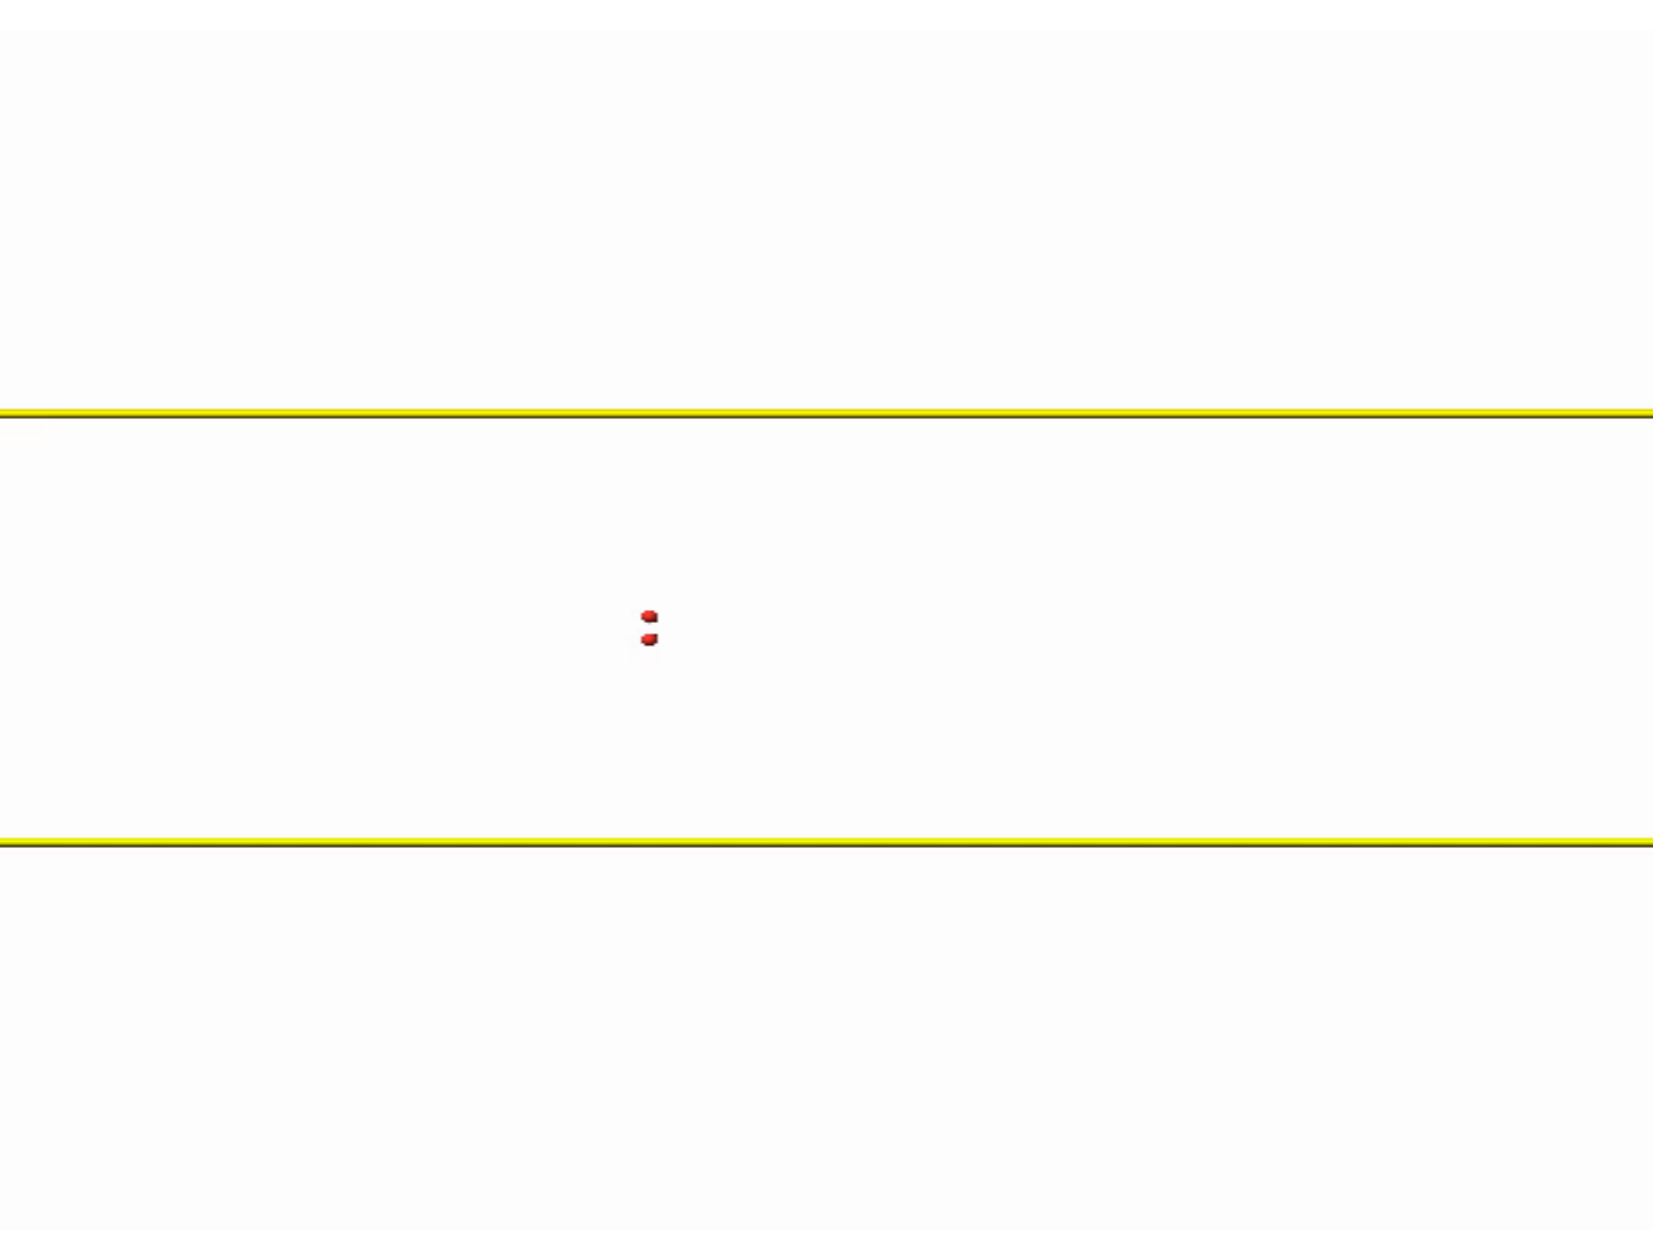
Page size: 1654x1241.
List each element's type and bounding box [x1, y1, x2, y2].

text_box [0, 30, 1654, 1231]
